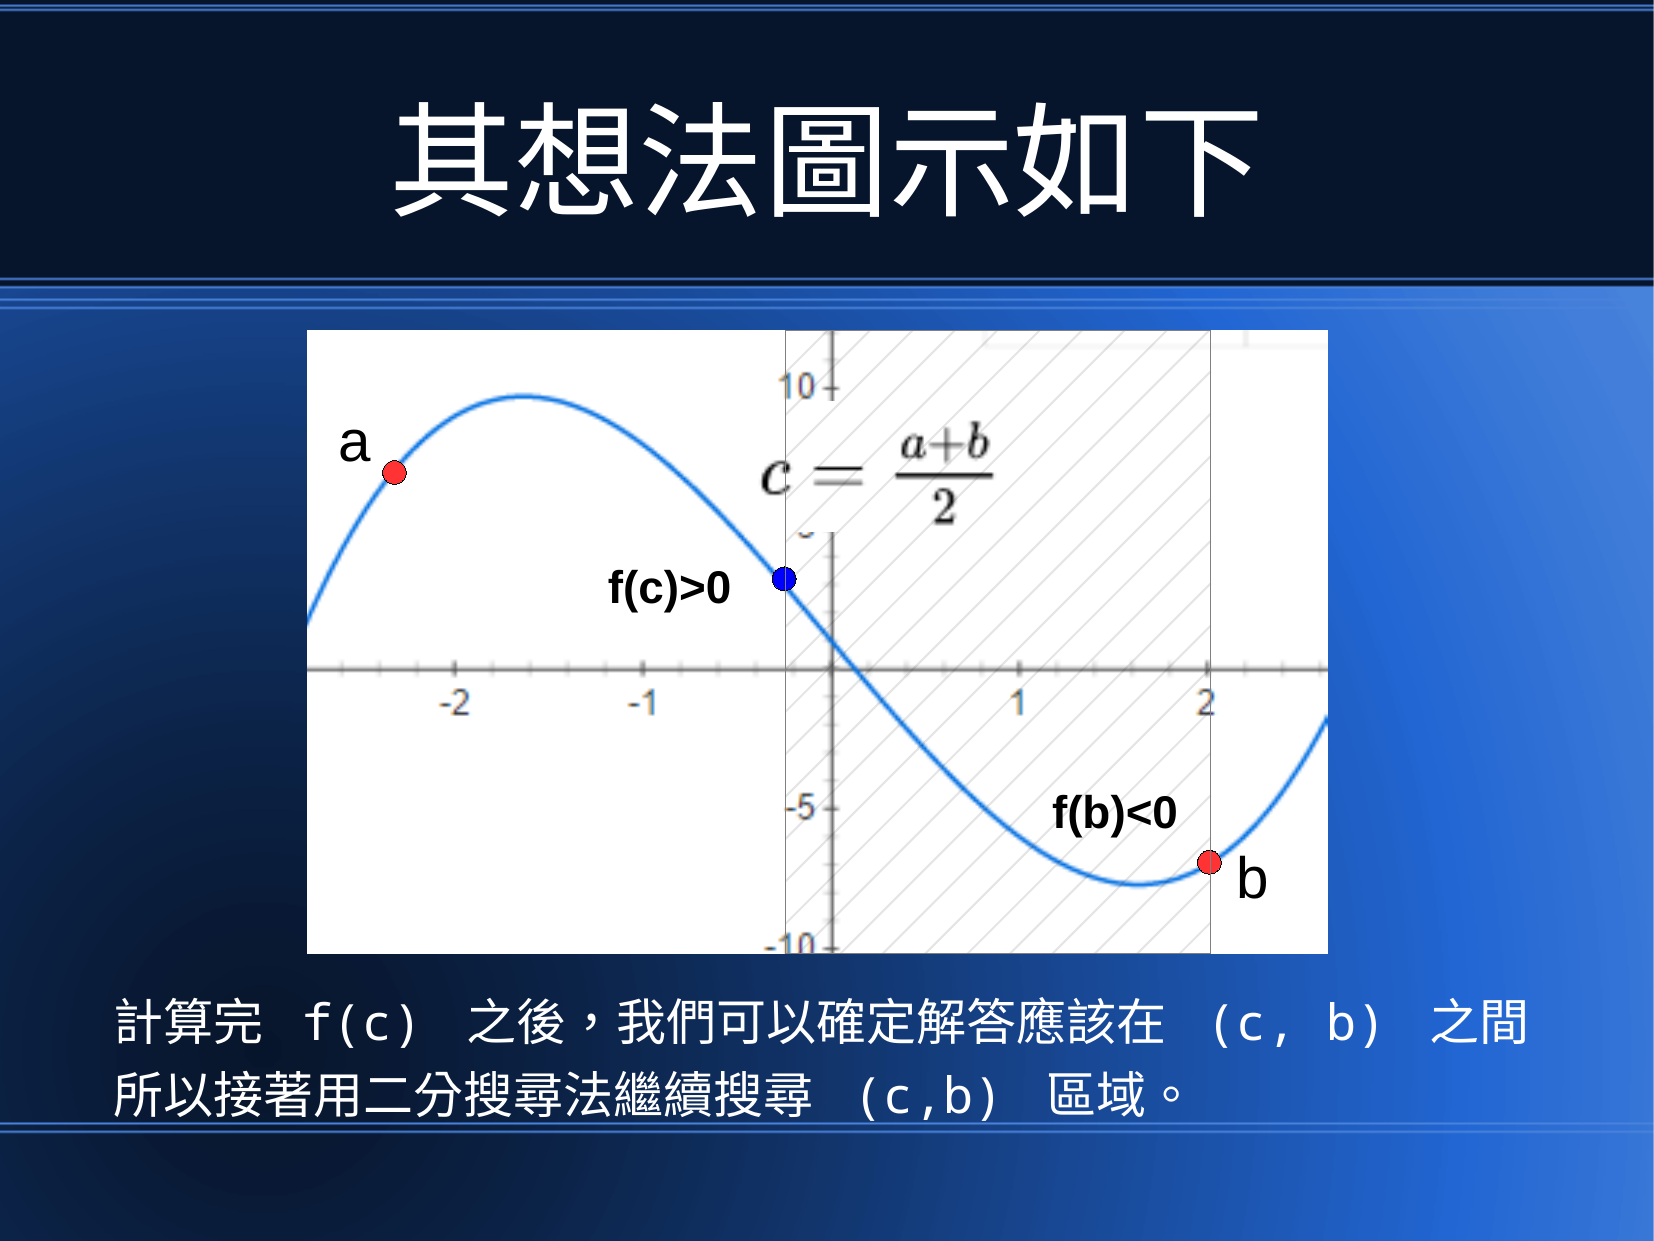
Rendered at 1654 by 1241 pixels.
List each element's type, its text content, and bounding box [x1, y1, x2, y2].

text_box 計算完 f(c) 之後，我們可以確定解答應該在 (c, b) 之間 所以接著用二分搜尋法繼續搜尋 (c,b) 區域。 [98, 975, 1477, 1111]
text_box [772, 330, 1221, 954]
text_box b [1221, 838, 1284, 919]
title 其想法圖示如下 [82, 49, 1571, 257]
text_box f(c)>0 [593, 554, 747, 622]
text_box a [323, 401, 386, 482]
picture [0, 0, 1654, 1241]
text_box [386, 460, 407, 485]
